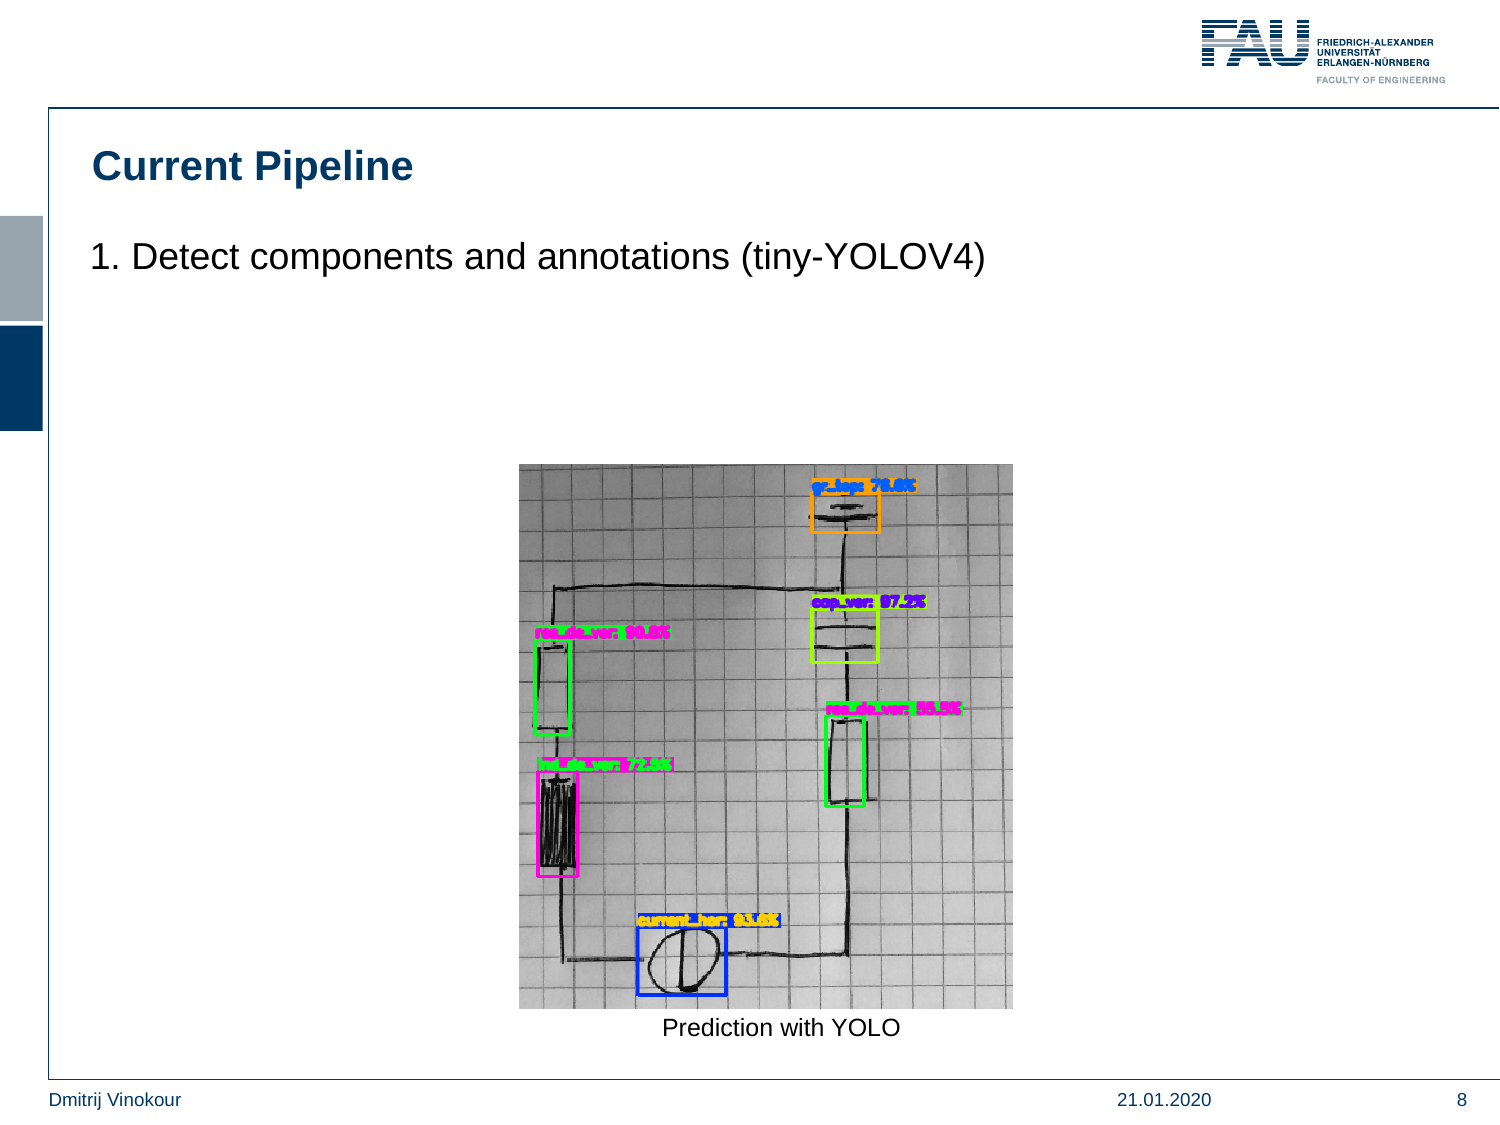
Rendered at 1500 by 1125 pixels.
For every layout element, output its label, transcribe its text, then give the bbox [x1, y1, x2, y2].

text_box 1. Detect components and annotations (tiny-YOLOV4) [75, 224, 1425, 324]
text_box 21.01.2020 [1117, 1087, 1294, 1119]
picture [519, 464, 1013, 1009]
text_box Prediction with YOLO [647, 1006, 917, 1050]
text_box <number> [1349, 1087, 1468, 1119]
text_box Dmitrij Vinokour [48, 1087, 1053, 1119]
text_box Current Pipeline [91, 139, 1460, 365]
